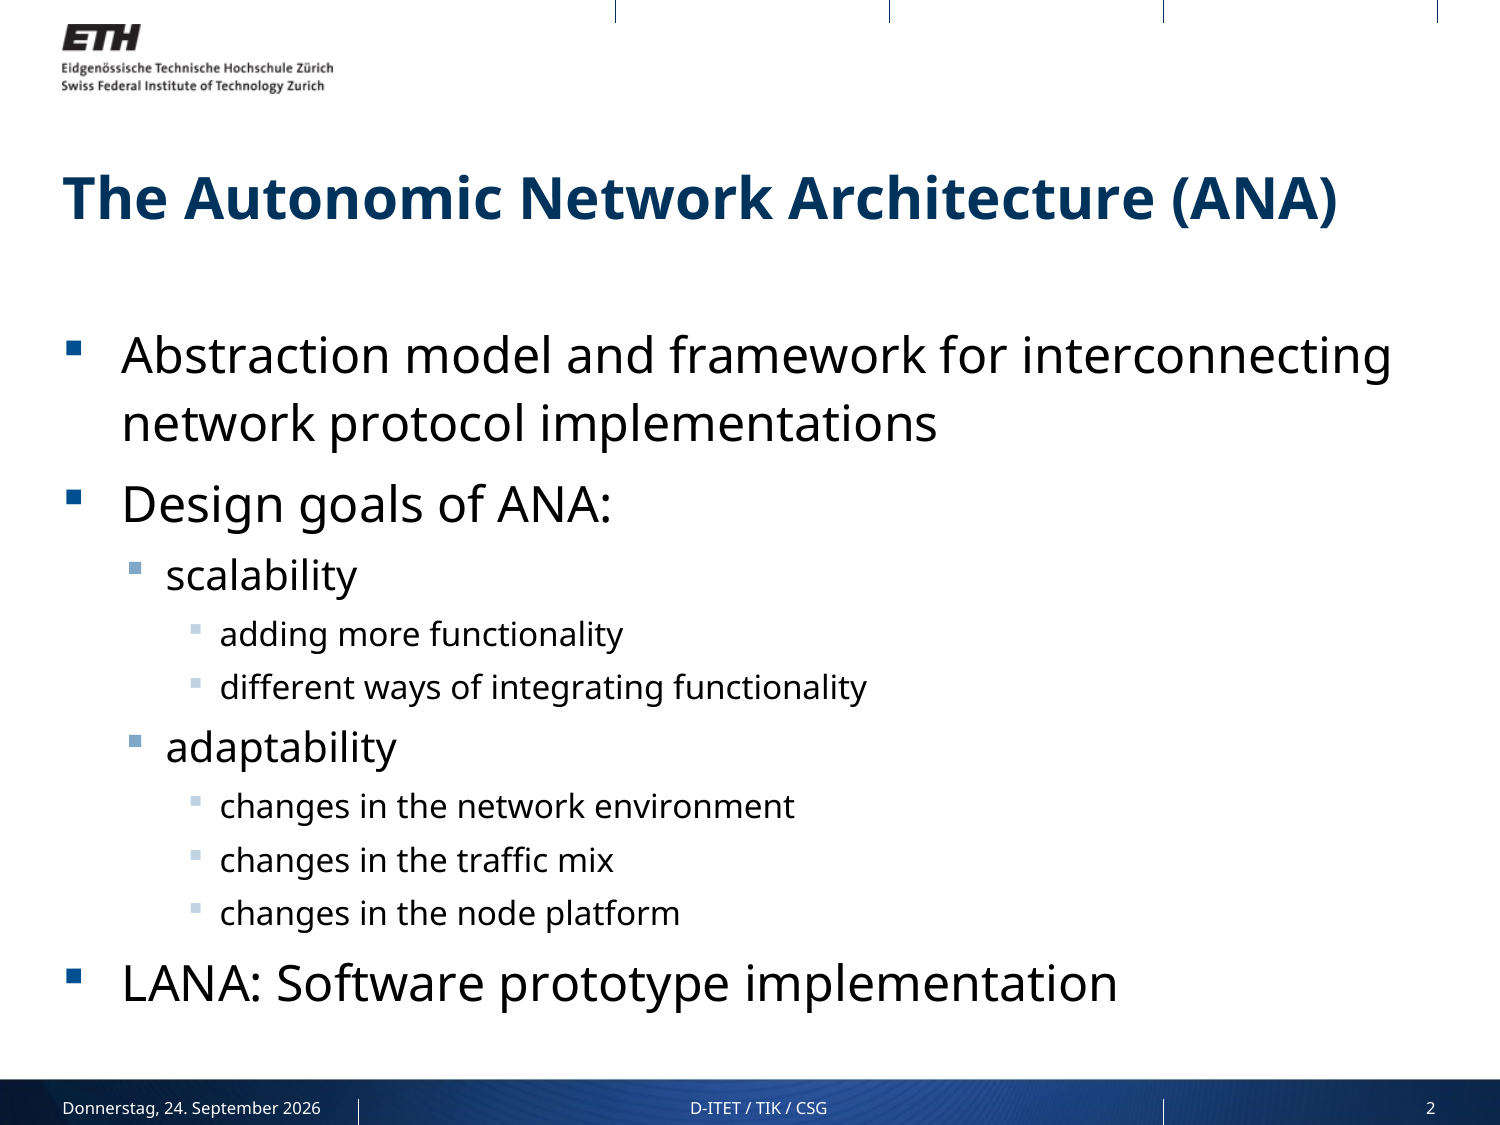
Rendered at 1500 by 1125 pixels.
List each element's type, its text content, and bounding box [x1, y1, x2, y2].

picture [0, 1078, 1500, 1125]
picture [62, 24, 333, 94]
list Abstraction model and framework for interconnecting network protocol implementations Design goals of ANA: scalability adding more functionality different ways of integrating functionality adaptability changes in the network environment changes in the traffic mix changes in the node platform LANA: Software prototype implementation [62, 319, 1438, 1067]
title The Autonomic Network Architecture (ANA) [62, 157, 1438, 296]
